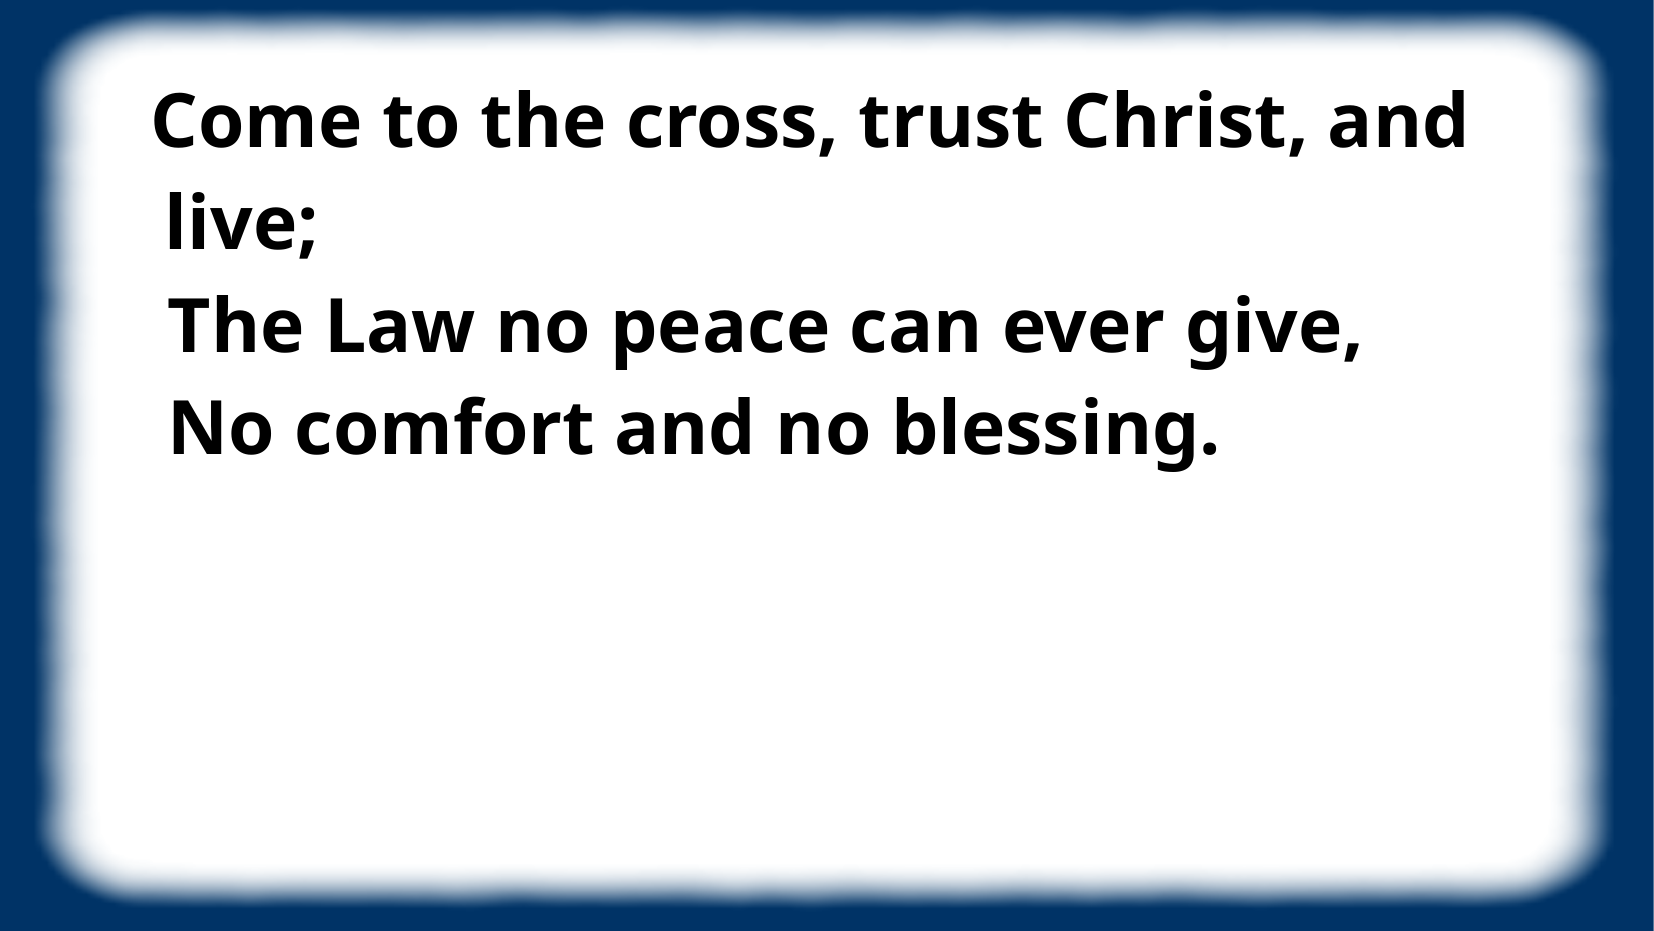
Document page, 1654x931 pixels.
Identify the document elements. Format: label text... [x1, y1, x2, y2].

text_box Come to the cross, trust Christ, and live; The Law no peace can ever give, No comfort and no blessing. [75, 60, 1576, 375]
picture [0, 0, 1654, 931]
